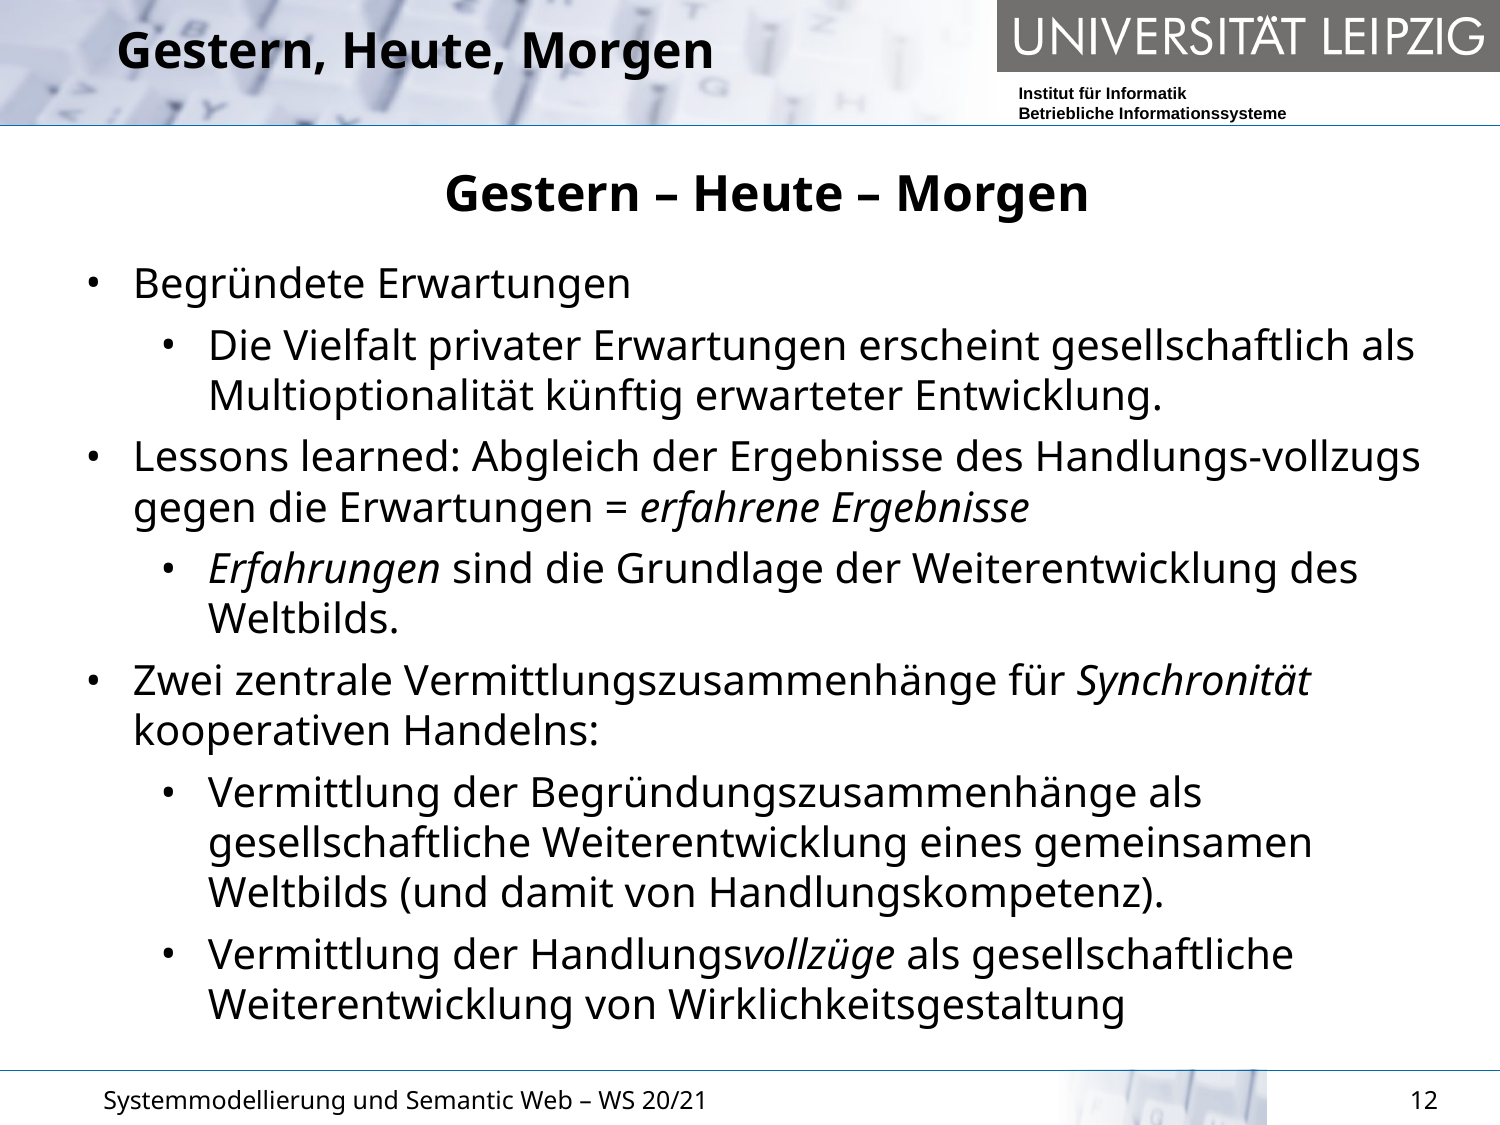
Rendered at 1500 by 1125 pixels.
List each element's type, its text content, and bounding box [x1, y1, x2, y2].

picture [1057, 1071, 1267, 1125]
text_box Gestern – Heute – Morgen Begründete Erwartungen Die Vielfalt privater Erwartungen erscheint gesellschaftlich als Multioptionalität künftig erwarteter Entwicklung. Lessons learned: Abgleich der Ergebnisse des Handlungs-vollzugs gegen die Erwartungen = erfahrene Ergebnisse Erfahrungen sind die Grundlage der Weiterentwicklung des Weltbilds. Zwei zentrale Vermittlungszusammenhänge für Synchronität kooperativen Handelns: Vermittlung der Begründungszusammenhänge als gesellschaftliche Weiterentwicklung eines gemeinsamen Weltbilds (und damit von Handlungskompetenz). Vermittlung der Handlungsvollzüge als gesellschaftliche Weiterentwicklung von Wirklichkeitsgestaltung [70, 153, 1477, 1036]
text_box Gestern, Heute, Morgen [102, 10, 731, 87]
picture [0, 0, 1500, 125]
